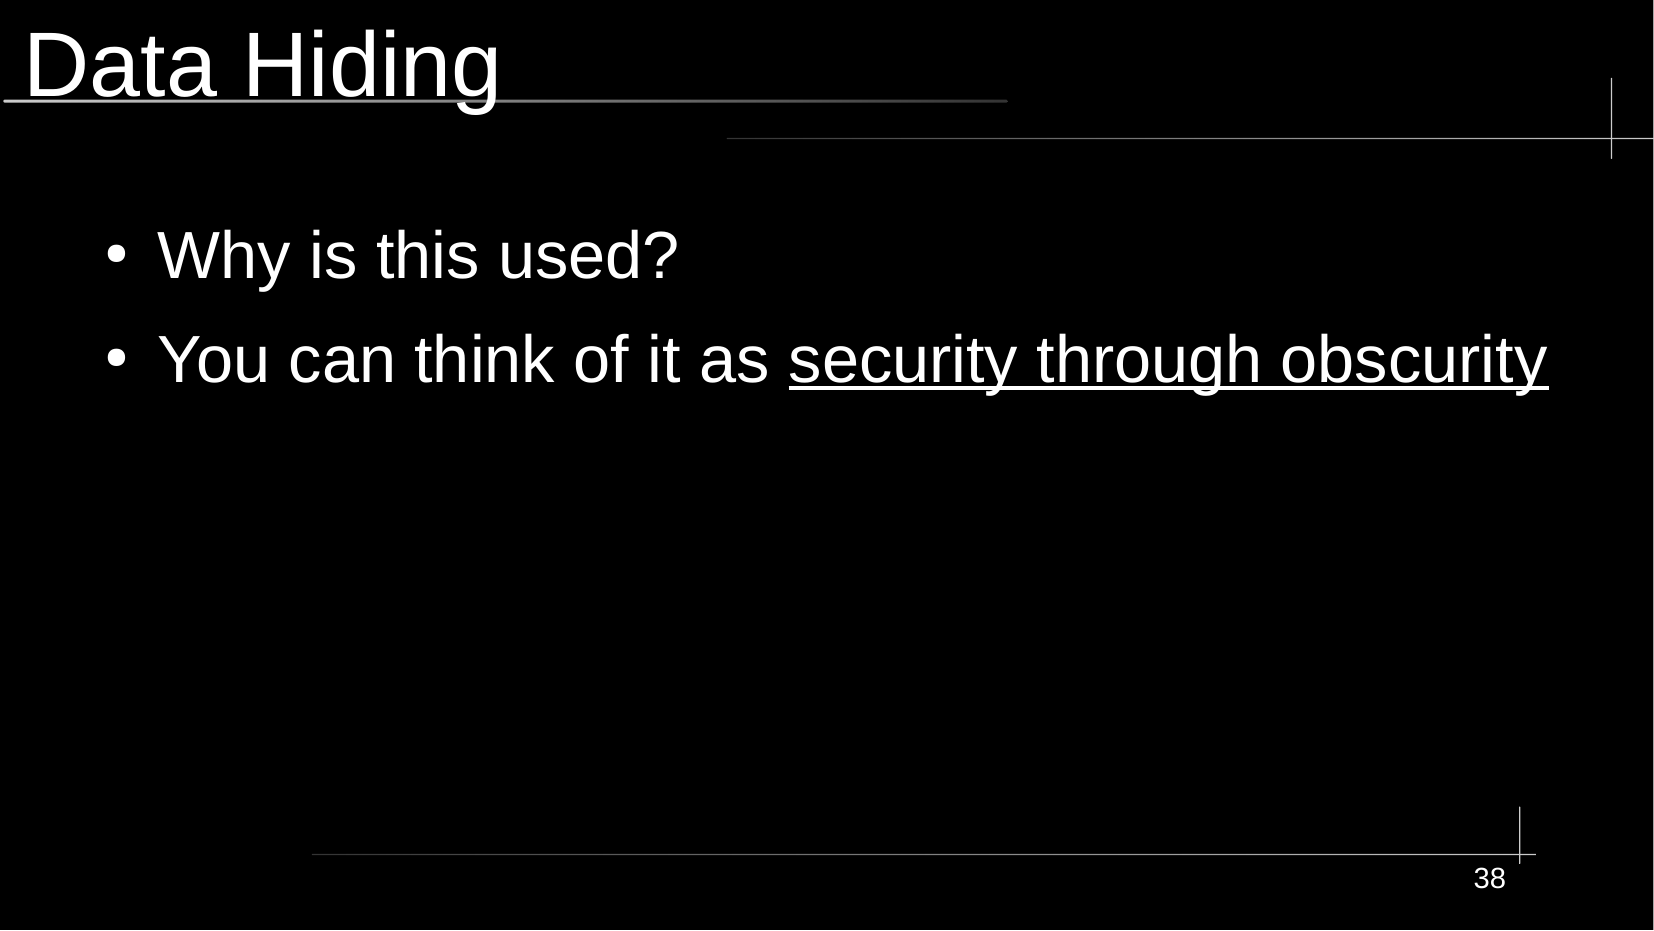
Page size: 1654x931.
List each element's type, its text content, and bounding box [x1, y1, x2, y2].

title Data Hiding [23, 11, 1589, 119]
list Why is this used? You can think of it as security through obscurity [86, 217, 1576, 901]
